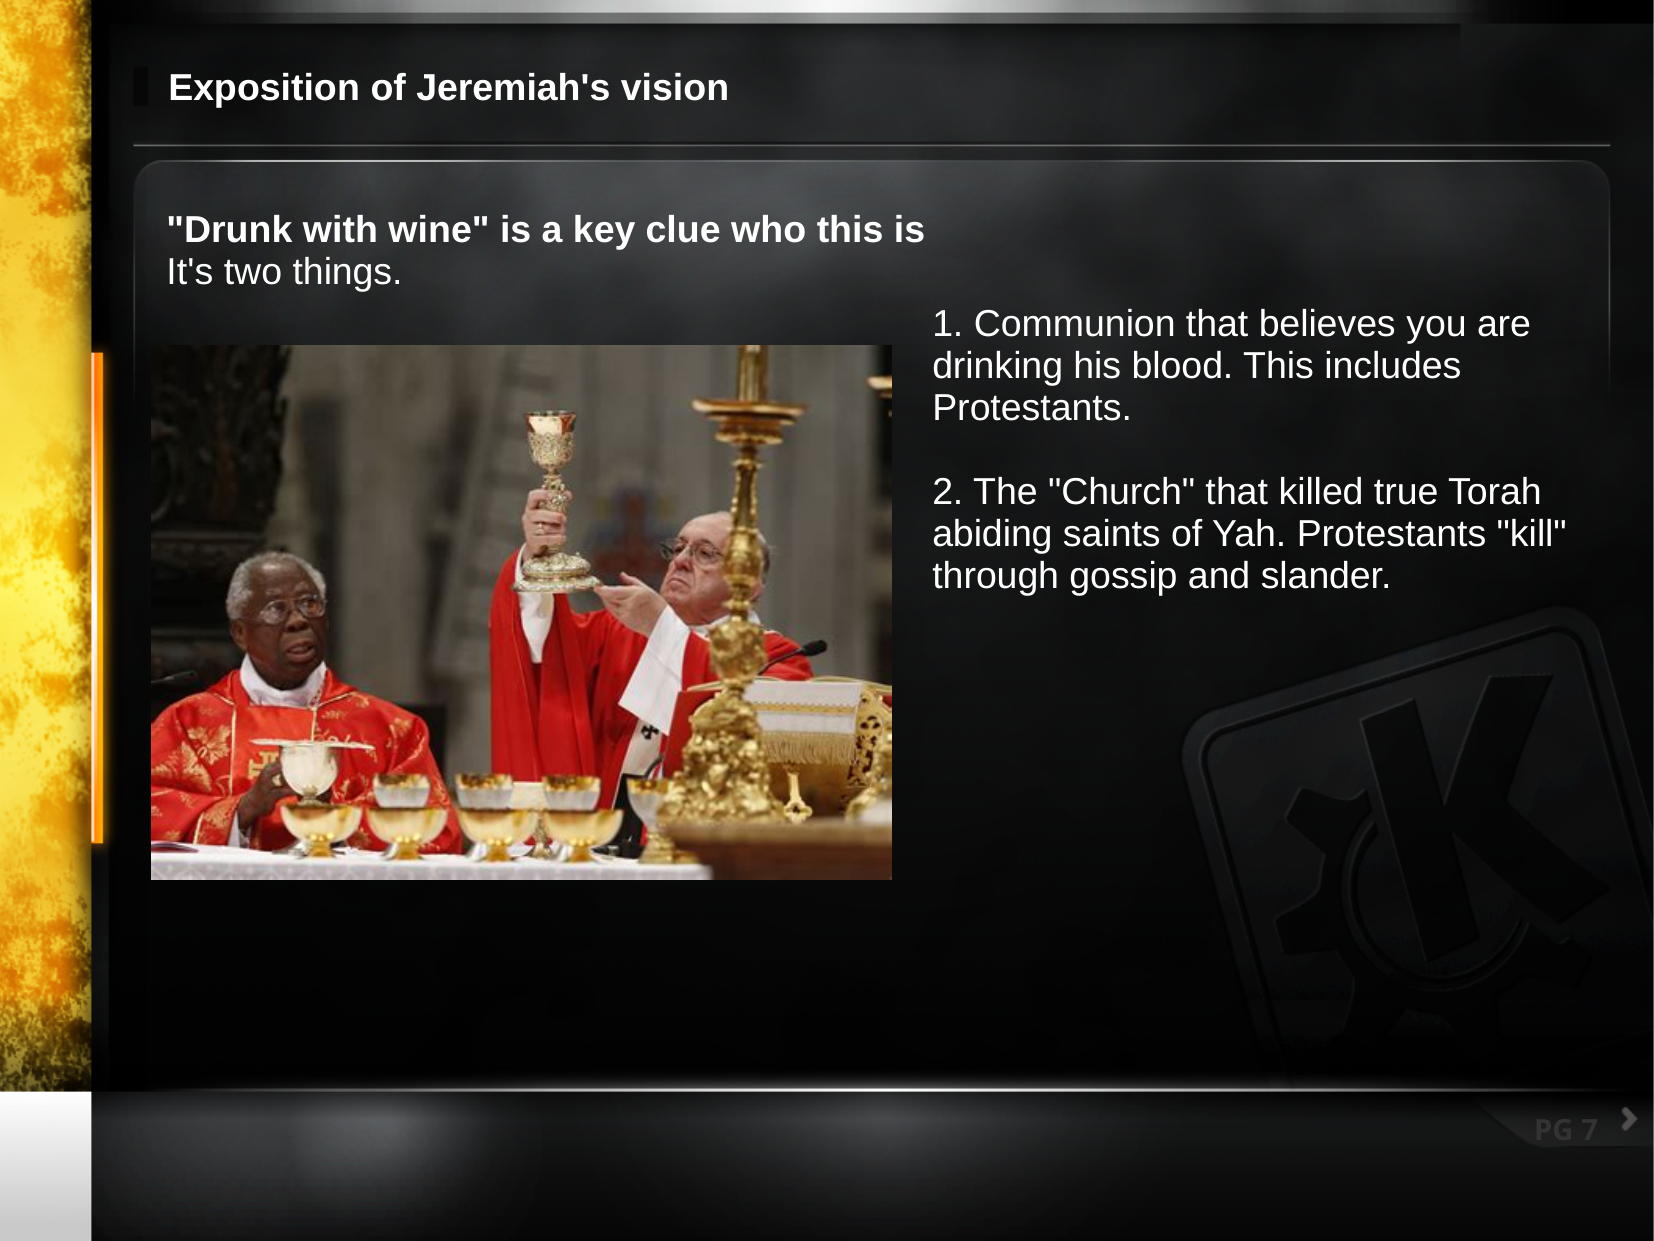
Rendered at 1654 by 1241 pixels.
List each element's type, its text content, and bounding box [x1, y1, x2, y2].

text_box [718, 252, 1344, 670]
text_box 1. Communion that believes you are drinking his blood. This includes Protestants. 2. The "Church" that killed true Torah abiding saints of Yah. Protestants "kill" through gossip and slander. [917, 295, 1605, 1054]
picture [0, 0, 1654, 1241]
title Exposition of Jeremiah's vision [153, 59, 1589, 119]
list "Drunk with wine" is a key clue who this is It's two things. [151, 200, 1587, 345]
list "Drunk with wine" is a key clue who this is It's two things. [151, 670, 917, 995]
